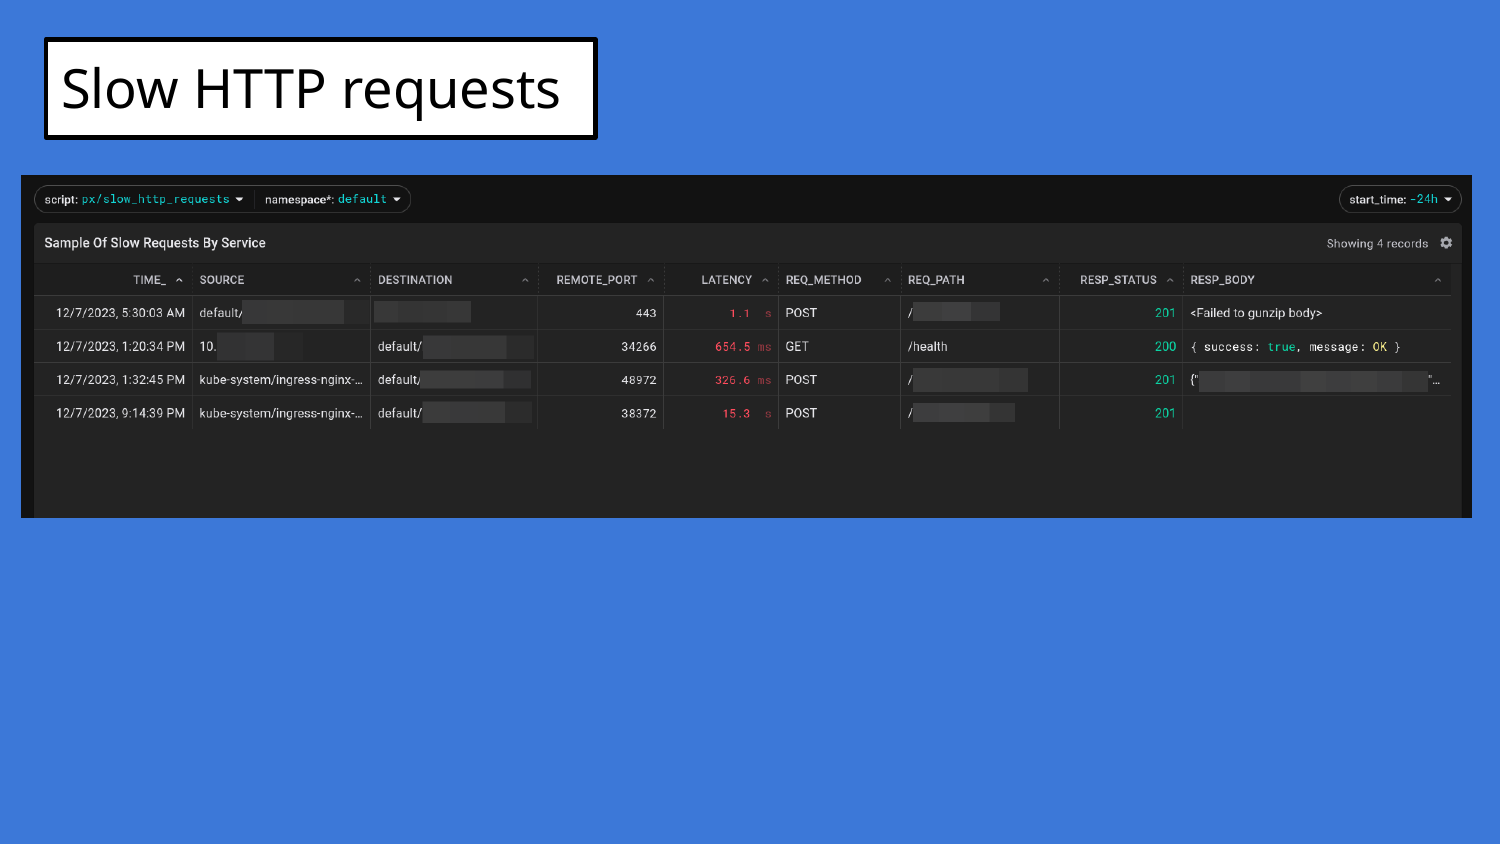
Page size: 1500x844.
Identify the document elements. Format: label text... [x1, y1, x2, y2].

picture [21, 175, 1472, 518]
text_box Slow HTTP requests [46, 39, 596, 138]
